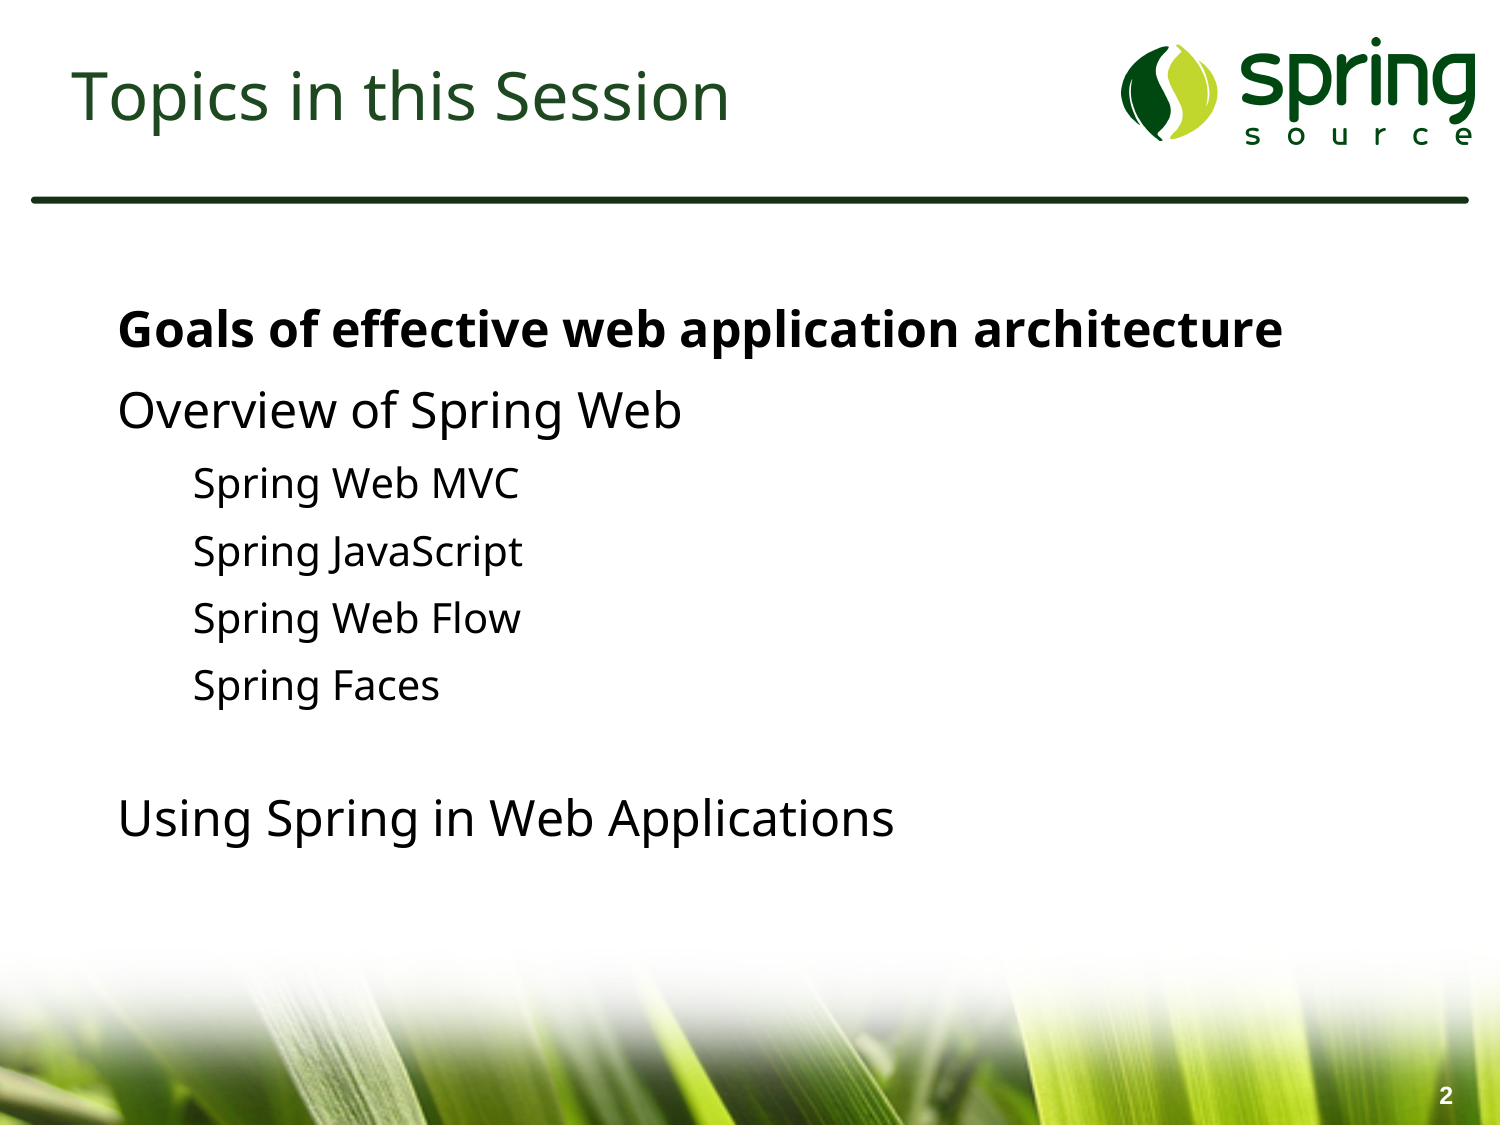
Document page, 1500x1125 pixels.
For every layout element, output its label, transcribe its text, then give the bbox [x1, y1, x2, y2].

list Goals of effective web application architecture Overview of Spring Web Spring Web MVC Spring JavaScript Spring Web Flow Spring Faces Using Spring in Web Applications [103, 286, 1394, 950]
picture [0, 944, 1500, 1125]
title Topics in this Session [56, 13, 1089, 176]
picture [1121, 37, 1475, 145]
